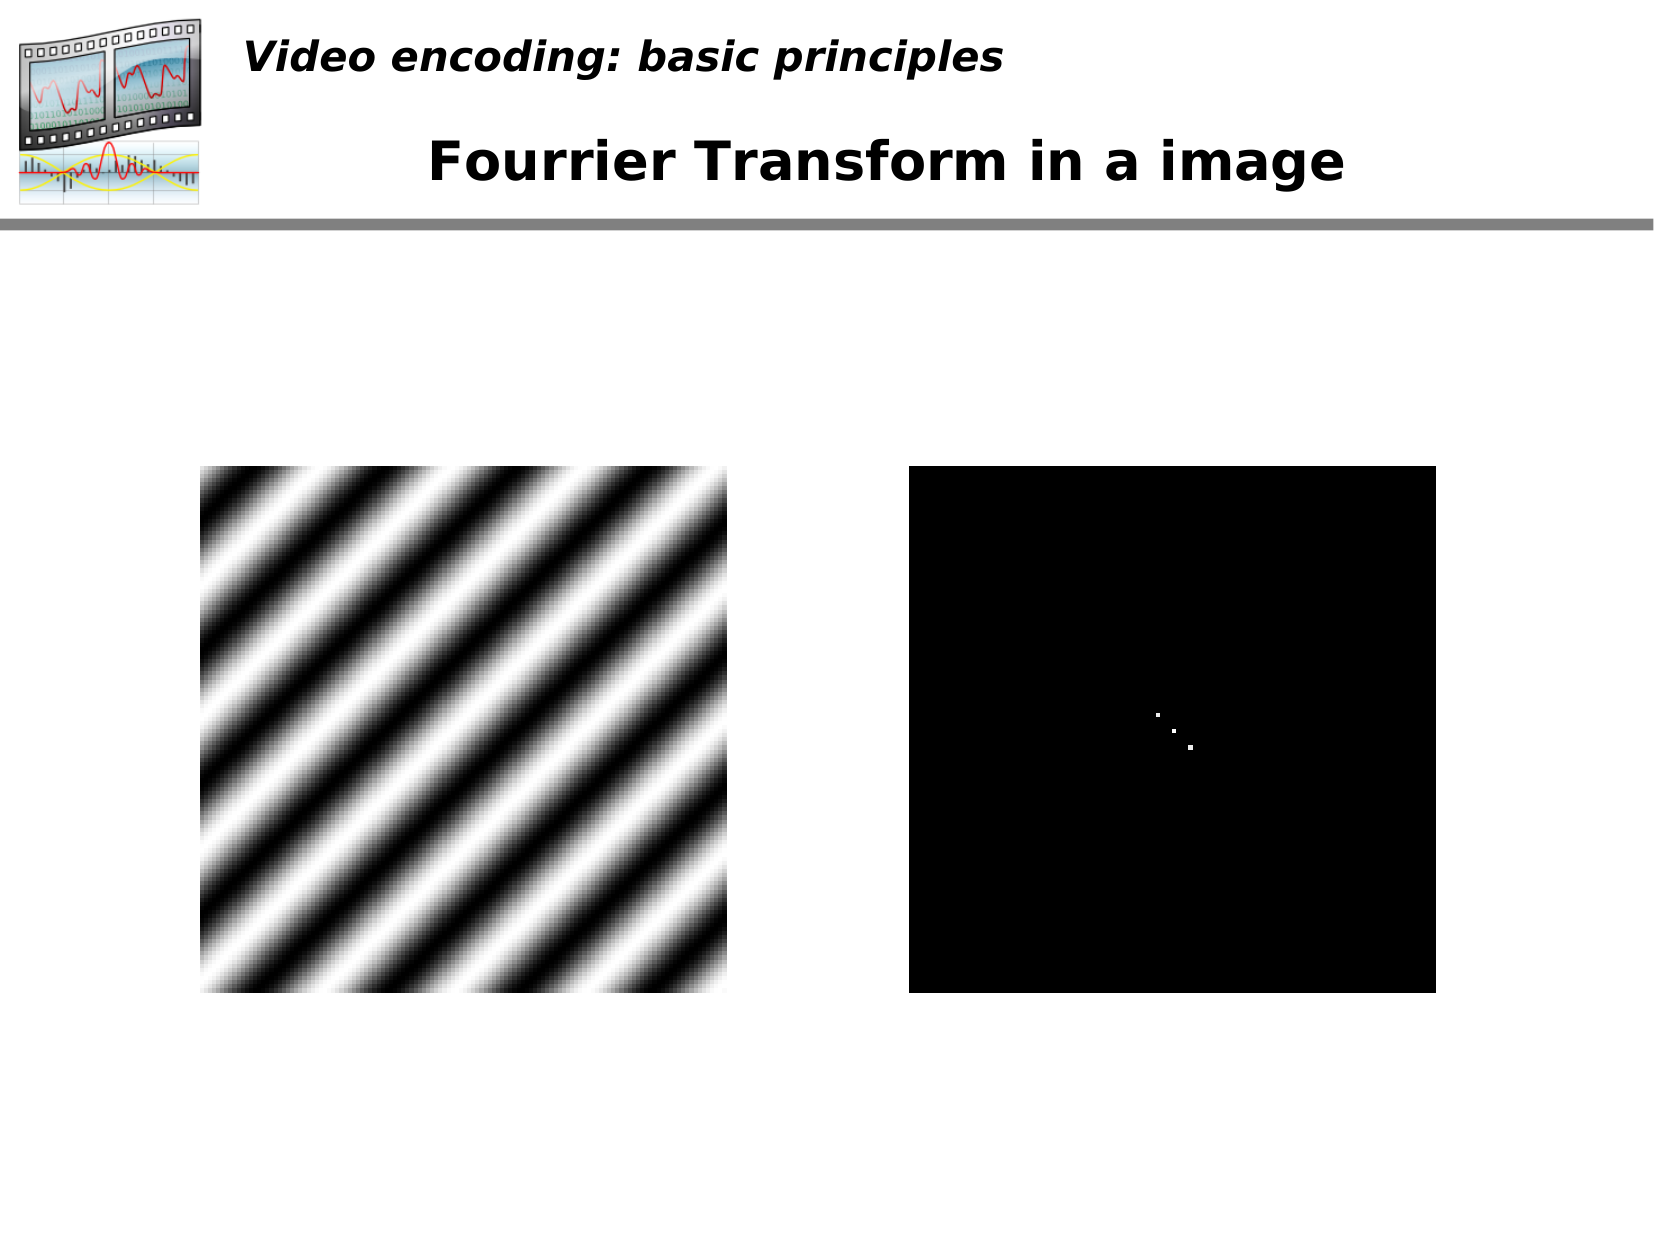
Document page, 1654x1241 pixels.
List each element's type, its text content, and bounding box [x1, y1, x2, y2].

text_box Fourrier Transform in a image [413, 122, 1363, 201]
picture [909, 466, 1436, 993]
text_box Video encoding: basic principles [228, 25, 1020, 89]
picture [0, 2, 225, 218]
text_box [0, 218, 1654, 231]
picture [200, 466, 727, 993]
